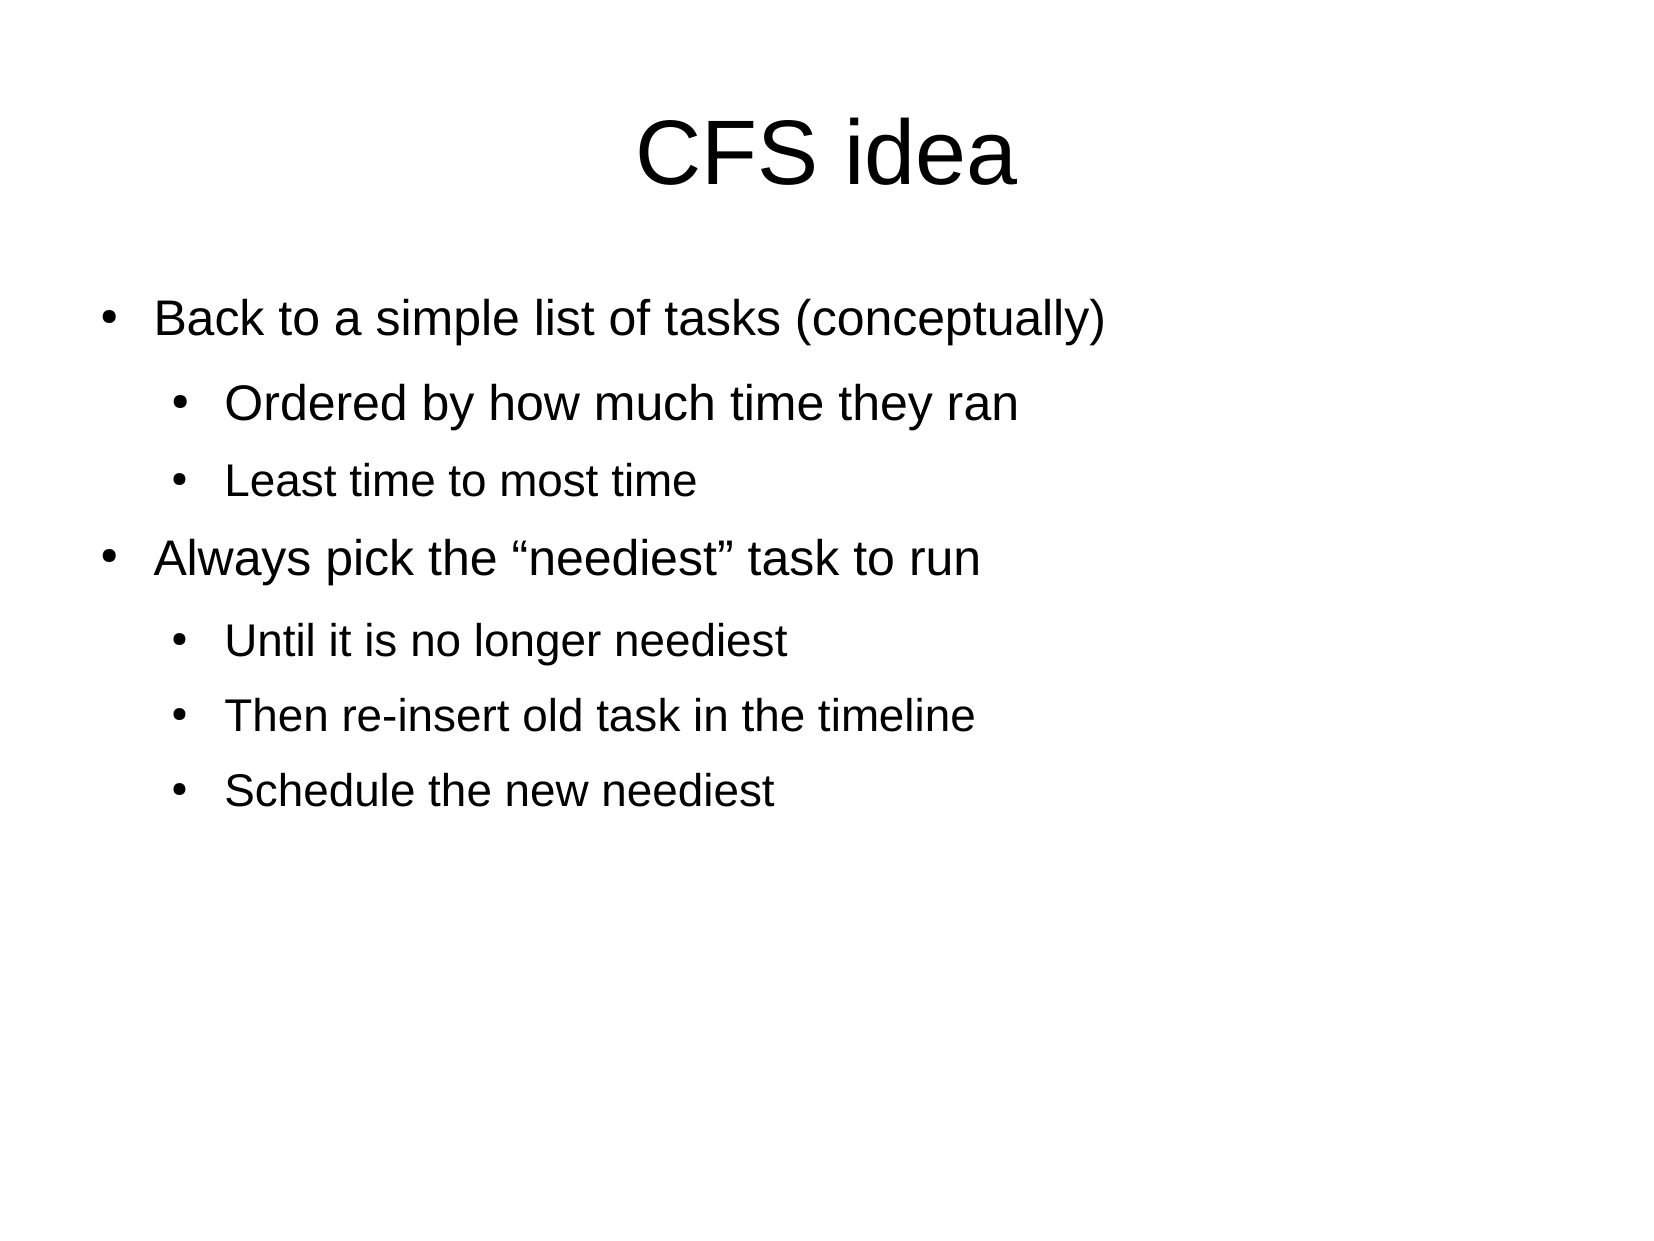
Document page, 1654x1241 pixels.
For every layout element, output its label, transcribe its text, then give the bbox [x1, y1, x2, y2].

list Back to a simple list of tasks (conceptually) Ordered by how much time they ran Least time to most time Always pick the “neediest” task to run Until it is no longer neediest Then re-insert old task in the timeline Schedule the new neediest [82, 290, 1571, 1010]
title CFS idea [82, 49, 1571, 257]
